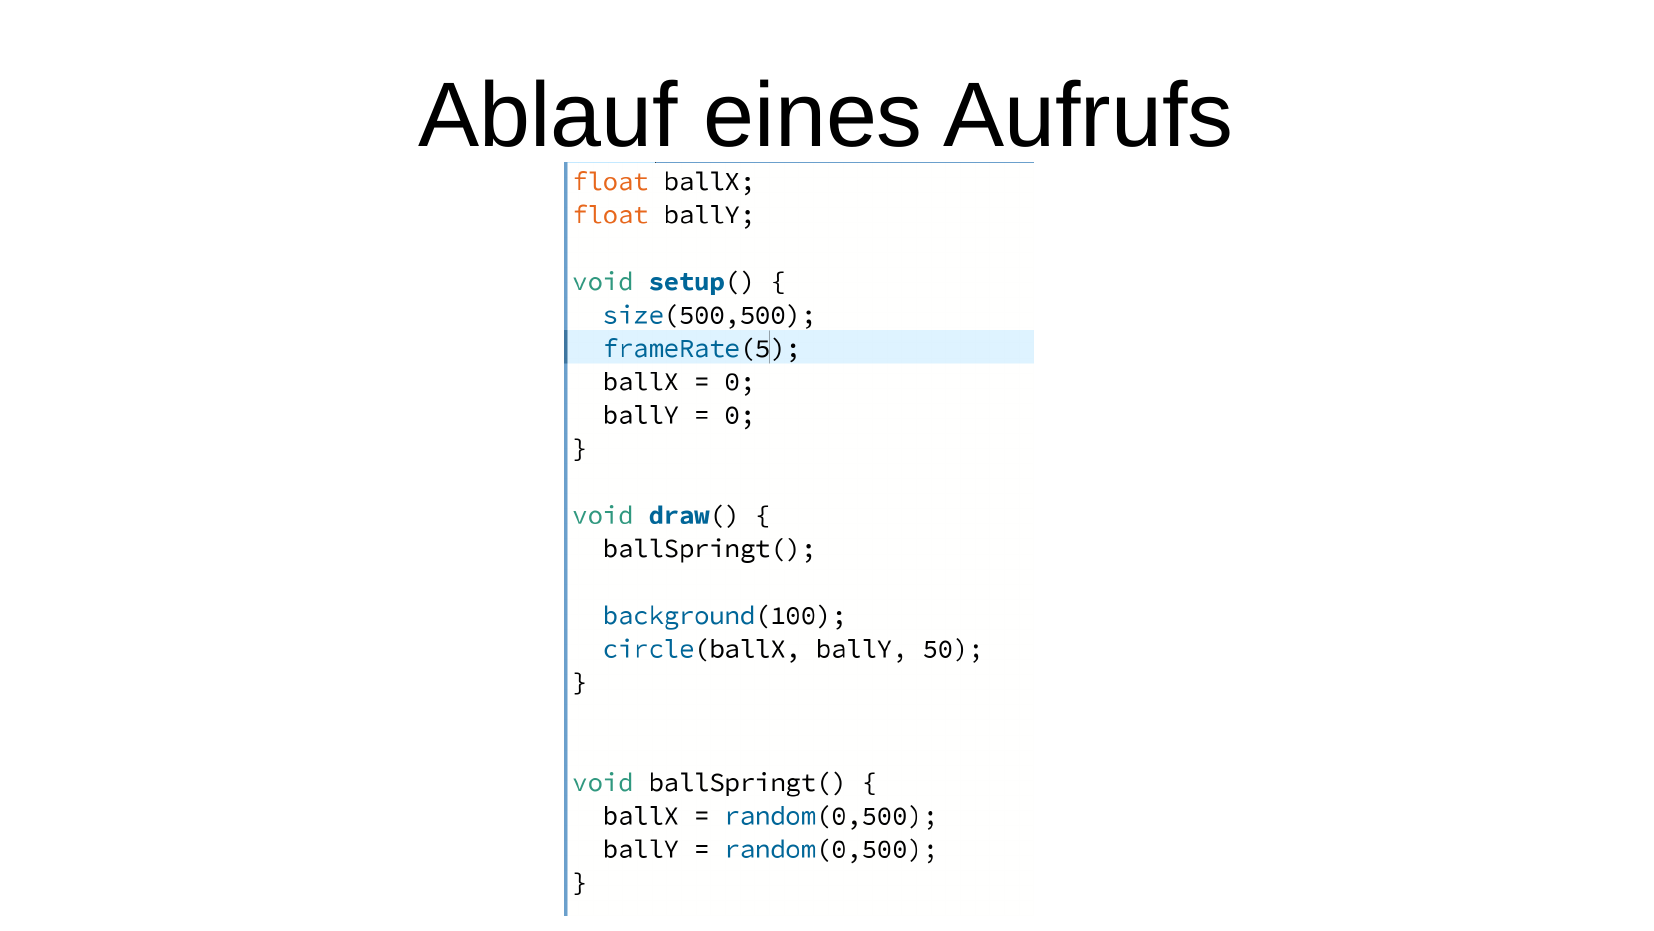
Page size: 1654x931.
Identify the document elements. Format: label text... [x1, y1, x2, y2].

title Ablauf eines Aufrufs [82, 37, 1571, 193]
picture [564, 162, 1034, 916]
